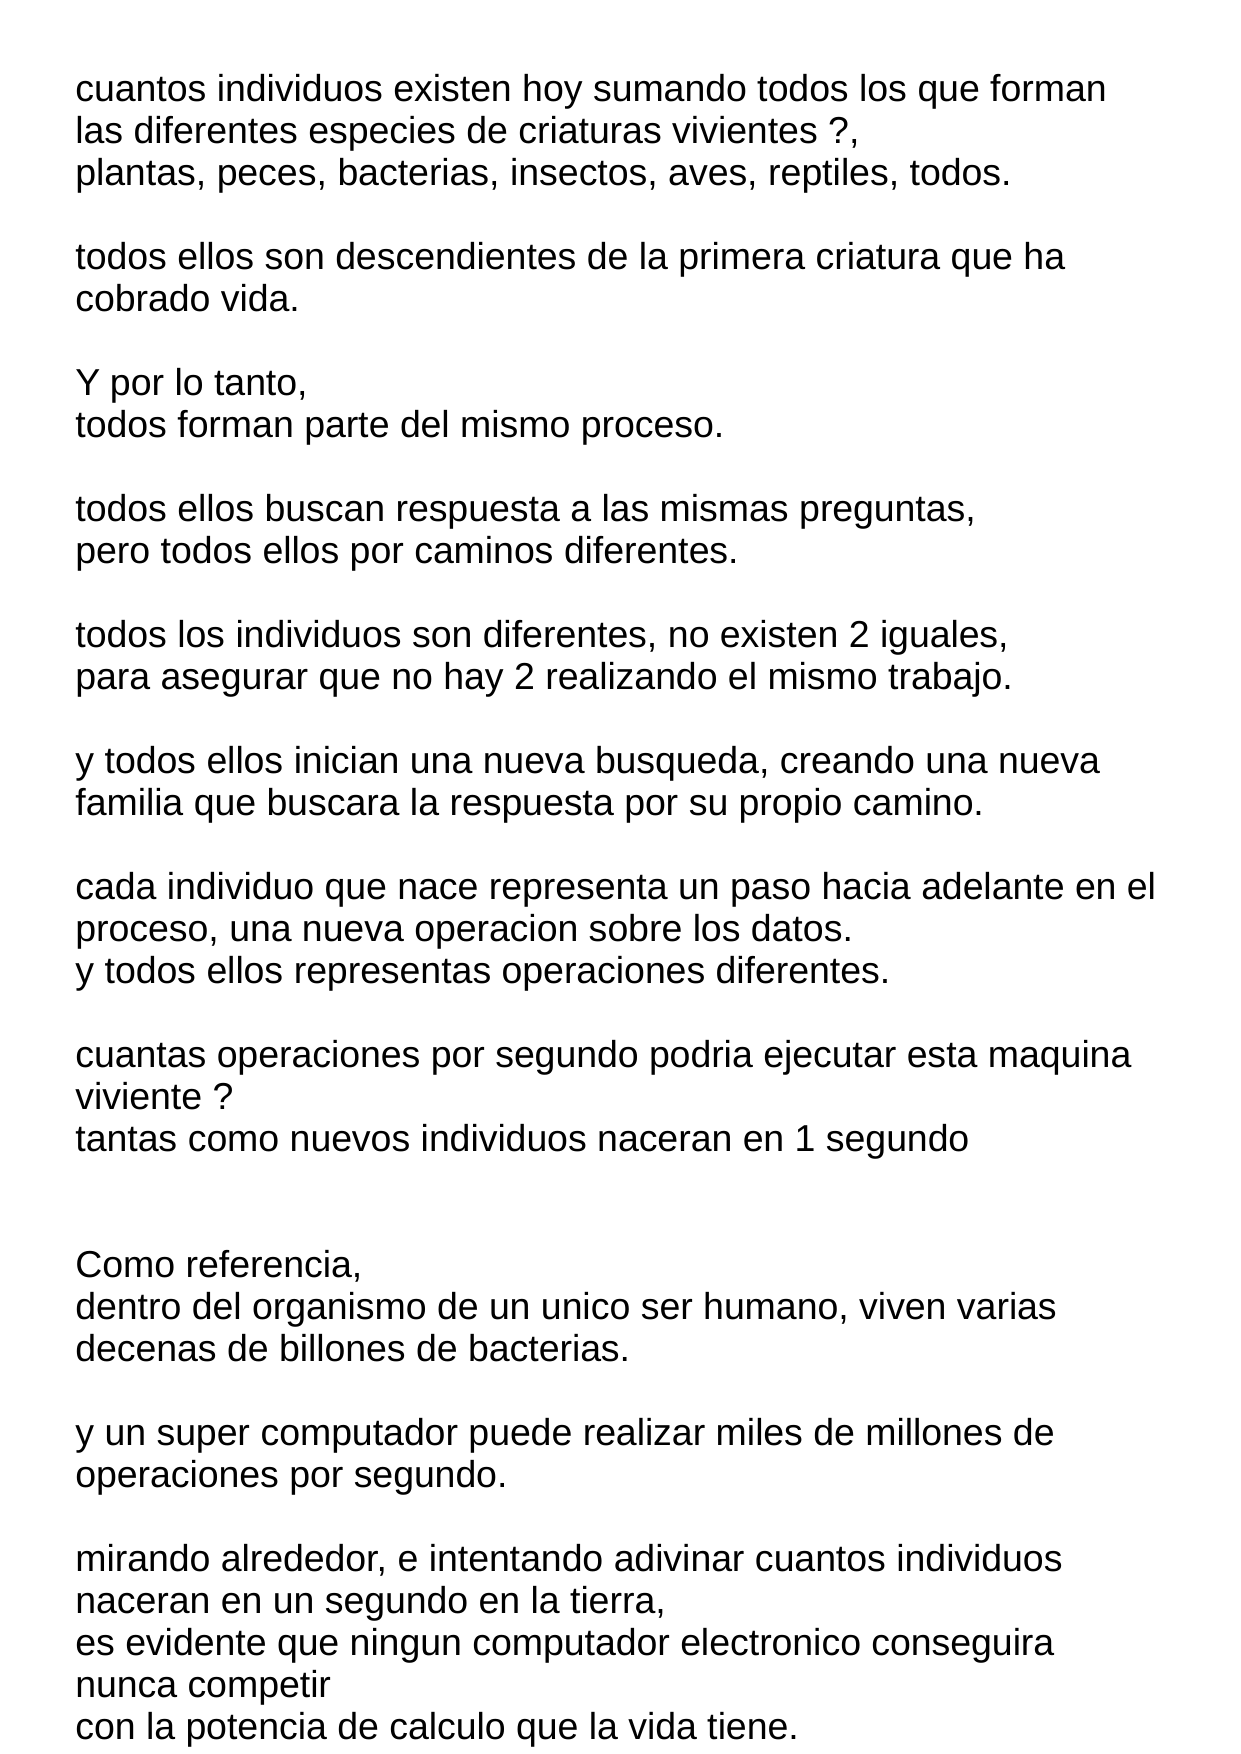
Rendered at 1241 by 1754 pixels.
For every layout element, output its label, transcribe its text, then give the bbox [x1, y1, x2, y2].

text_box cuantos individuos existen hoy sumando todos los que forman las diferentes especies de criaturas vivientes ?, plantas, peces, bacterias, insectos, aves, reptiles, todos. todos ellos son descendientes de la primera criatura que ha cobrado vida. Y por lo tanto, todos forman parte del mismo proceso. todos ellos buscan respuesta a las mismas preguntas, pero todos ellos por caminos diferentes. todos los individuos son diferentes, no existen 2 iguales, para asegurar que no hay 2 realizando el mismo trabajo. y todos ellos inician una nueva busqueda, creando una nueva familia que buscara la respuesta por su propio camino. cada individuo que nace representa un paso hacia adelante en el proceso, una nueva operacion sobre los datos. y todos ellos representas operaciones diferentes. cuantas operaciones por segundo podria ejecutar esta maquina viviente ? tantas como nuevos individuos naceran en 1 segundo Como referencia, dentro del organismo de un unico ser humano, viven varias decenas de billones de bacterias. y un super computador puede realizar miles de millones de operaciones por segundo. mirando alrededor, e intentando adivinar cuantos individuos naceran en un segundo en la tierra, es evidente que ningun computador electronico conseguira nunca competir con la potencia de calculo que la vida tiene. [60, 60, 1176, 1754]
